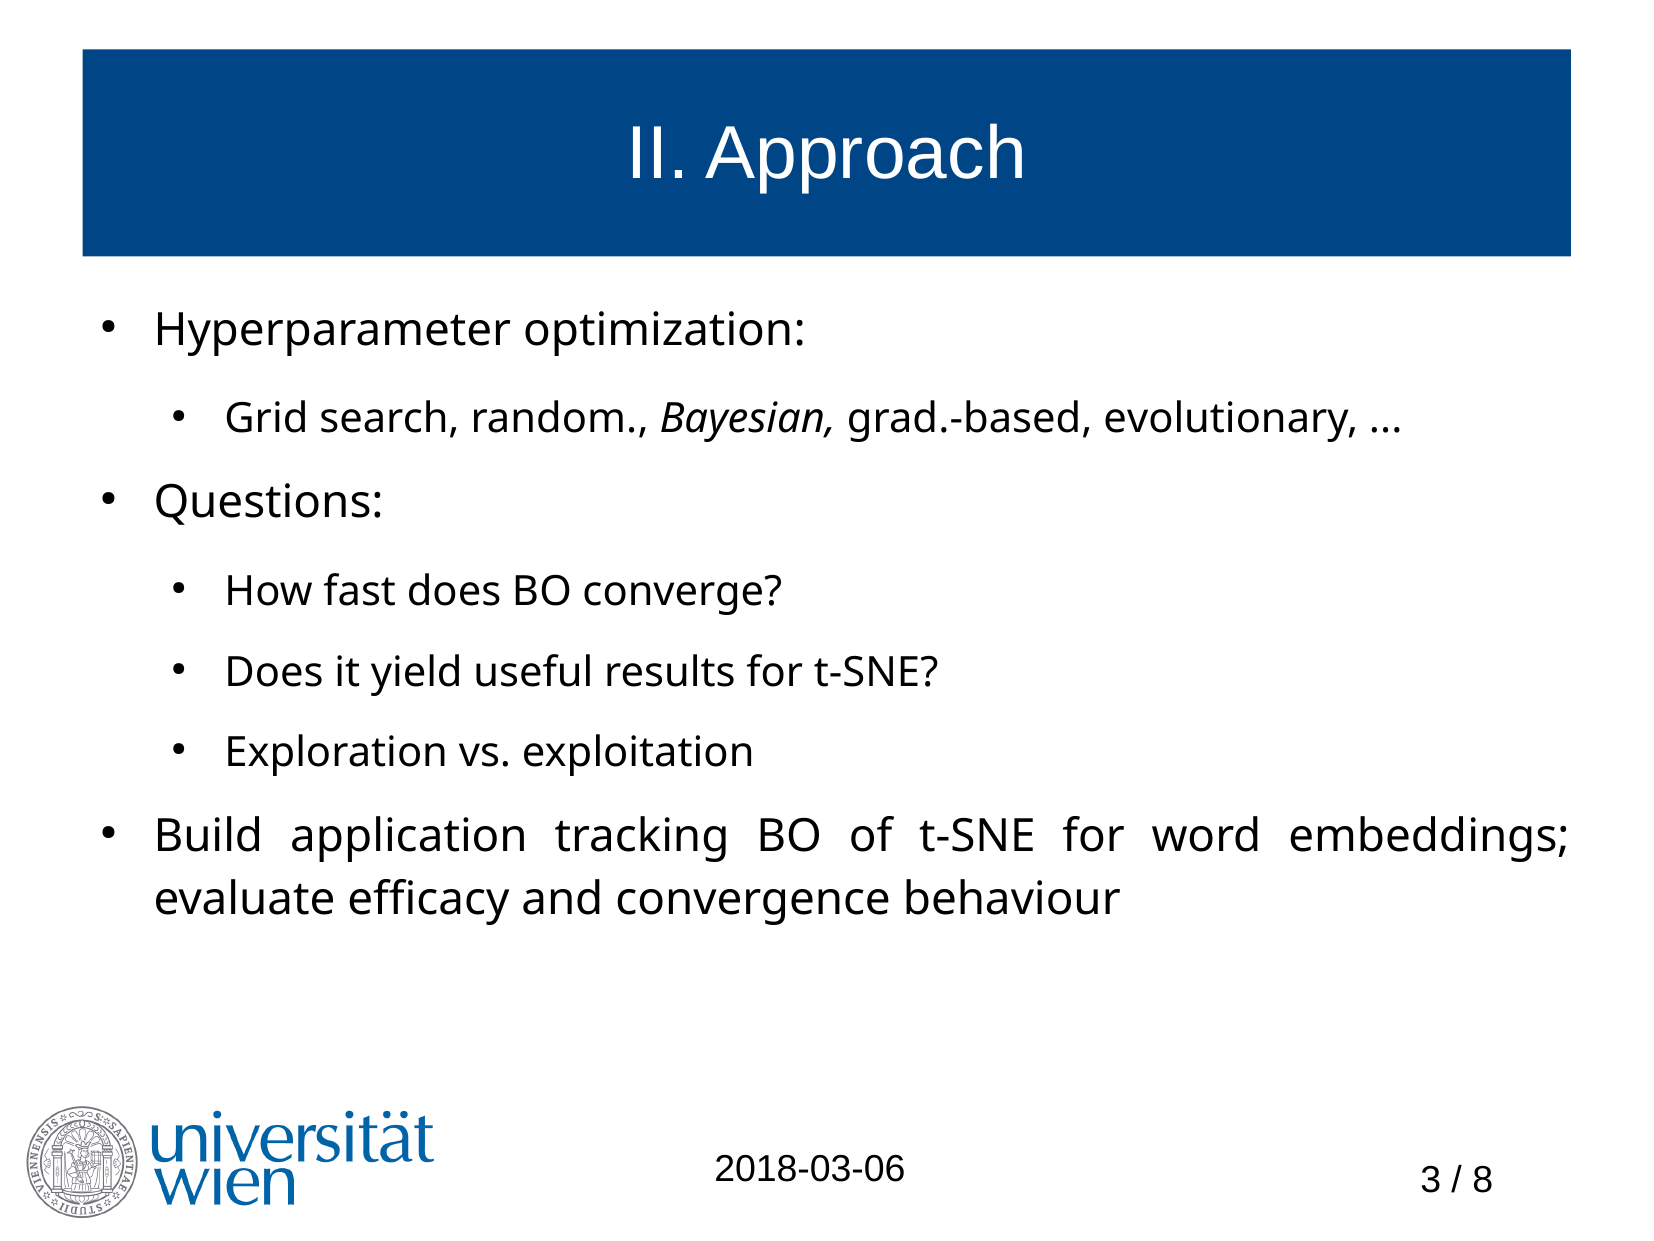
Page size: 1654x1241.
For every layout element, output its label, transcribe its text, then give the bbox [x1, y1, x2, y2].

chart [765, 529, 884, 589]
title II. Approach [82, 49, 1571, 257]
picture [23, 1104, 438, 1221]
list Hyperparameter optimization: Grid search, random., Bayesian, grad.-based, evolutionary, ... Questions: How fast does BO converge? Does it yield useful results for t-SNE? Exploration vs. exploitation Build application tracking BO of t-SNE for word embeddings; evaluate efficacy and convergence behaviour [82, 296, 1571, 1115]
